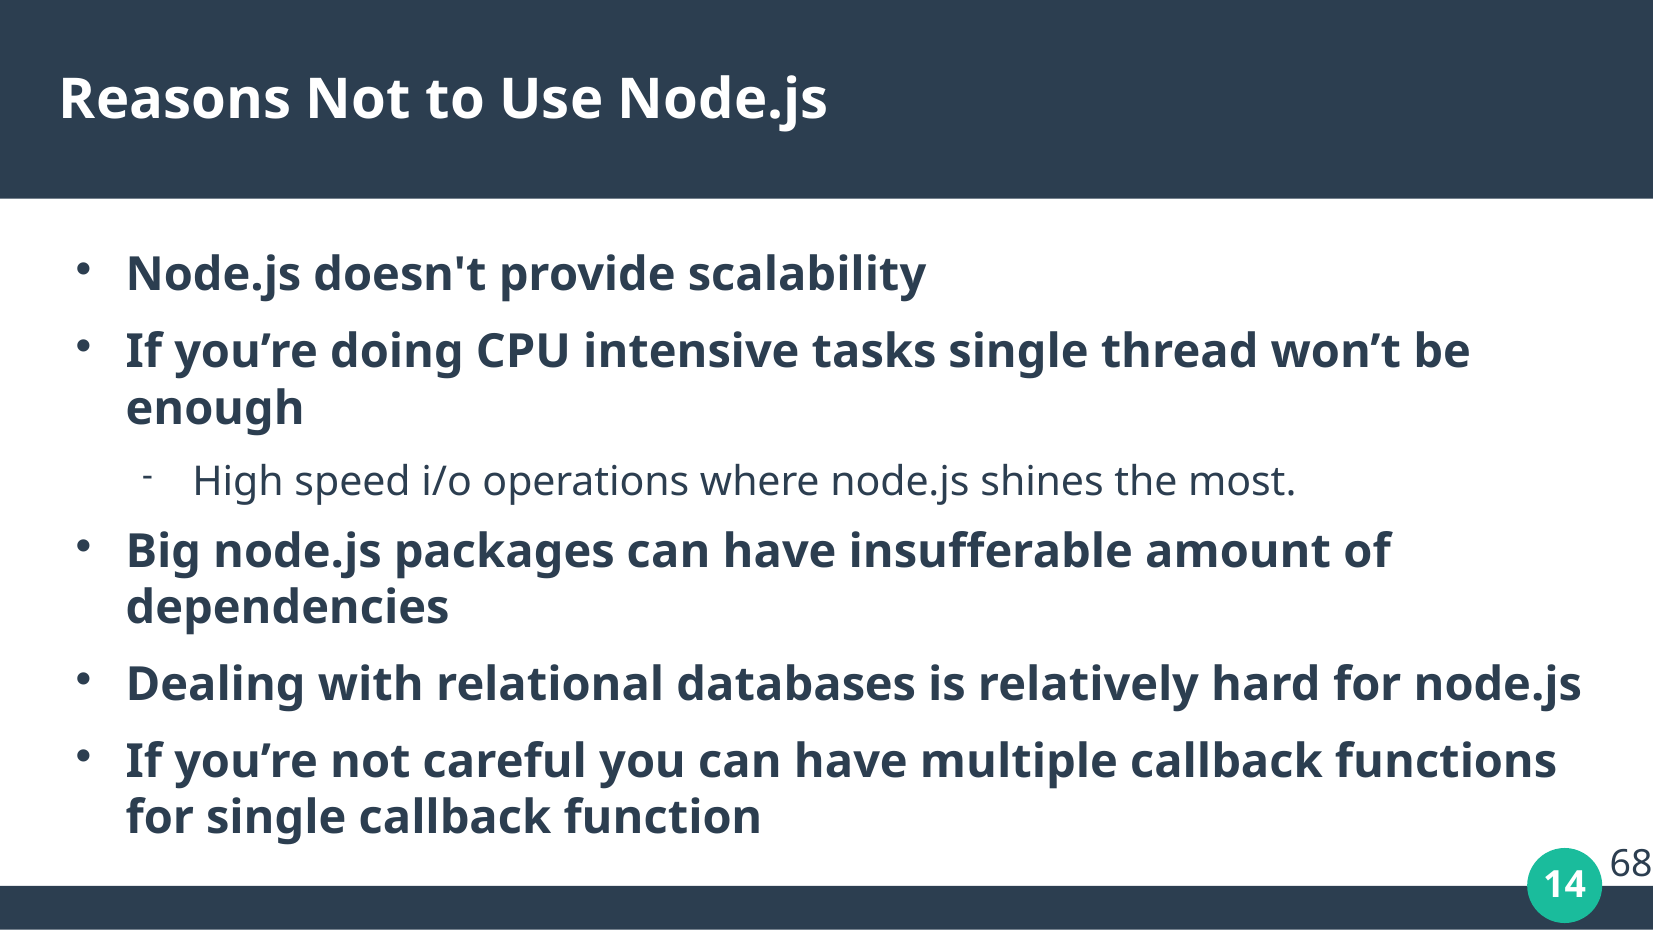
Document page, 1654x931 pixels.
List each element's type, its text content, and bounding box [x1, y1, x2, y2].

text_box 68 [1588, 830, 1654, 899]
list Node.js doesn't provide scalability If you’re doing CPU intensive tasks single thread won’t be enough High speed i/o operations where node.js shines the most. Big node.js packages can have insufferable amount of dependencies Dealing with relational databases is relatively hard for node.js If you’re not careful you can have multiple callback functions for single callback function [59, 243, 1594, 864]
title Reasons Not to Use Node.js [59, 37, 1594, 155]
